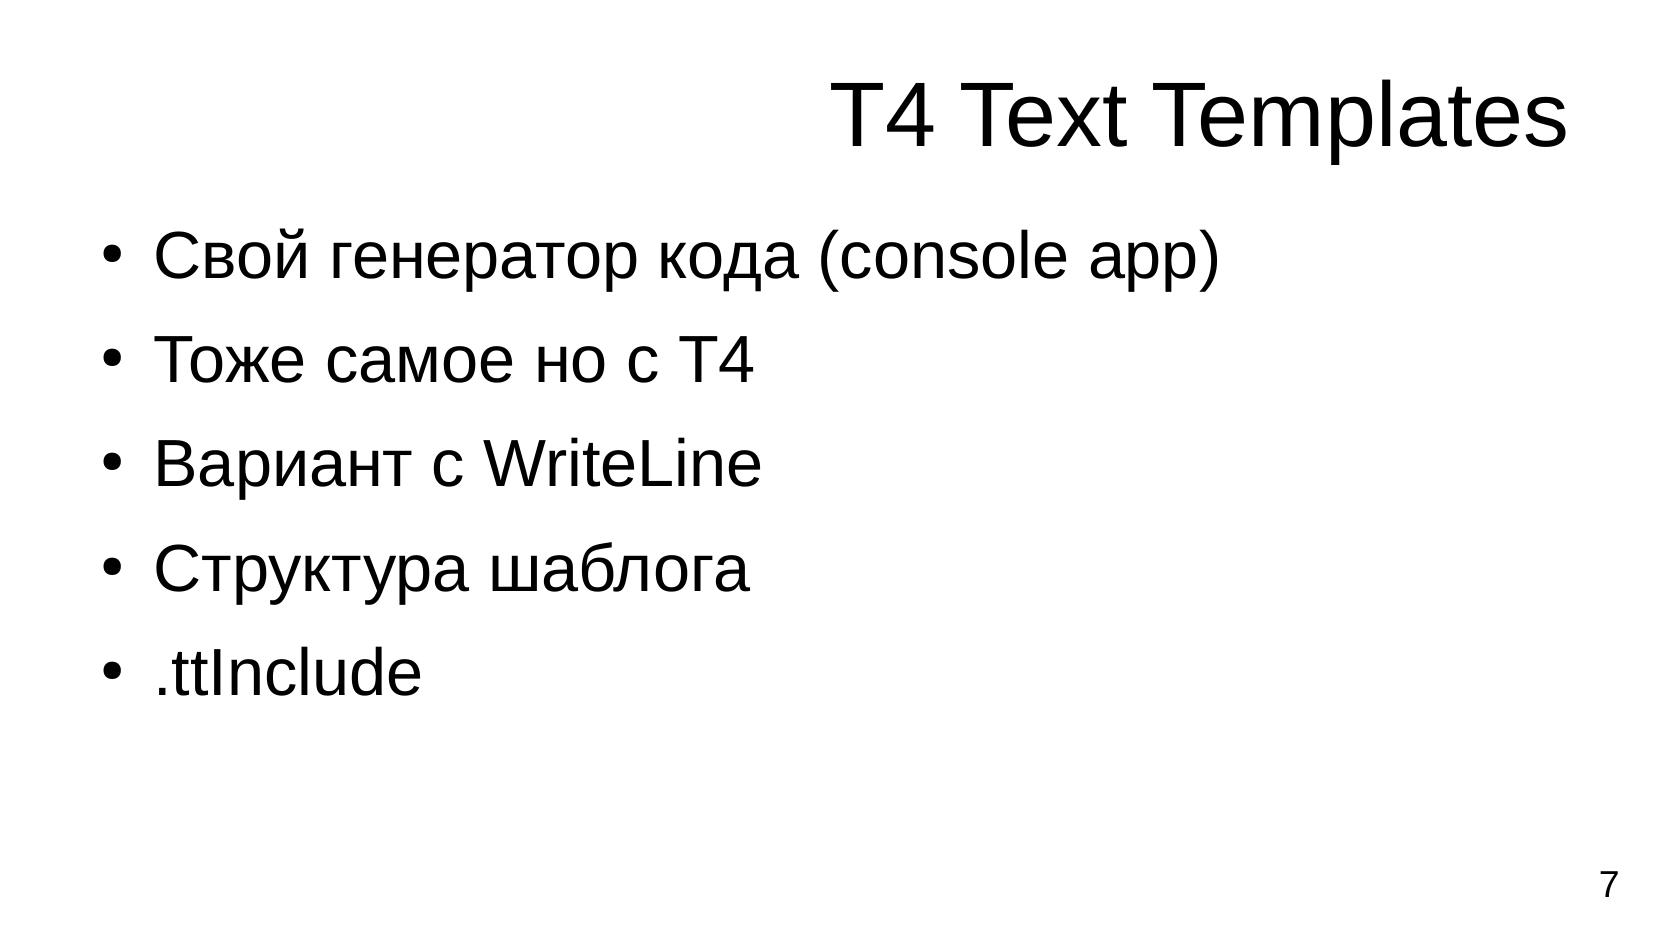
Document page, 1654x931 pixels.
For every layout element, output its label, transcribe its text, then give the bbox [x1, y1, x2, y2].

list Свой генератор кода (console app) Тоже самое но с T4 Вариант с WriteLine Структура шаблога .ttInclude [82, 217, 1571, 758]
title T4 Text Templates [82, 37, 1571, 193]
text_box <номер> [1518, 856, 1654, 927]
